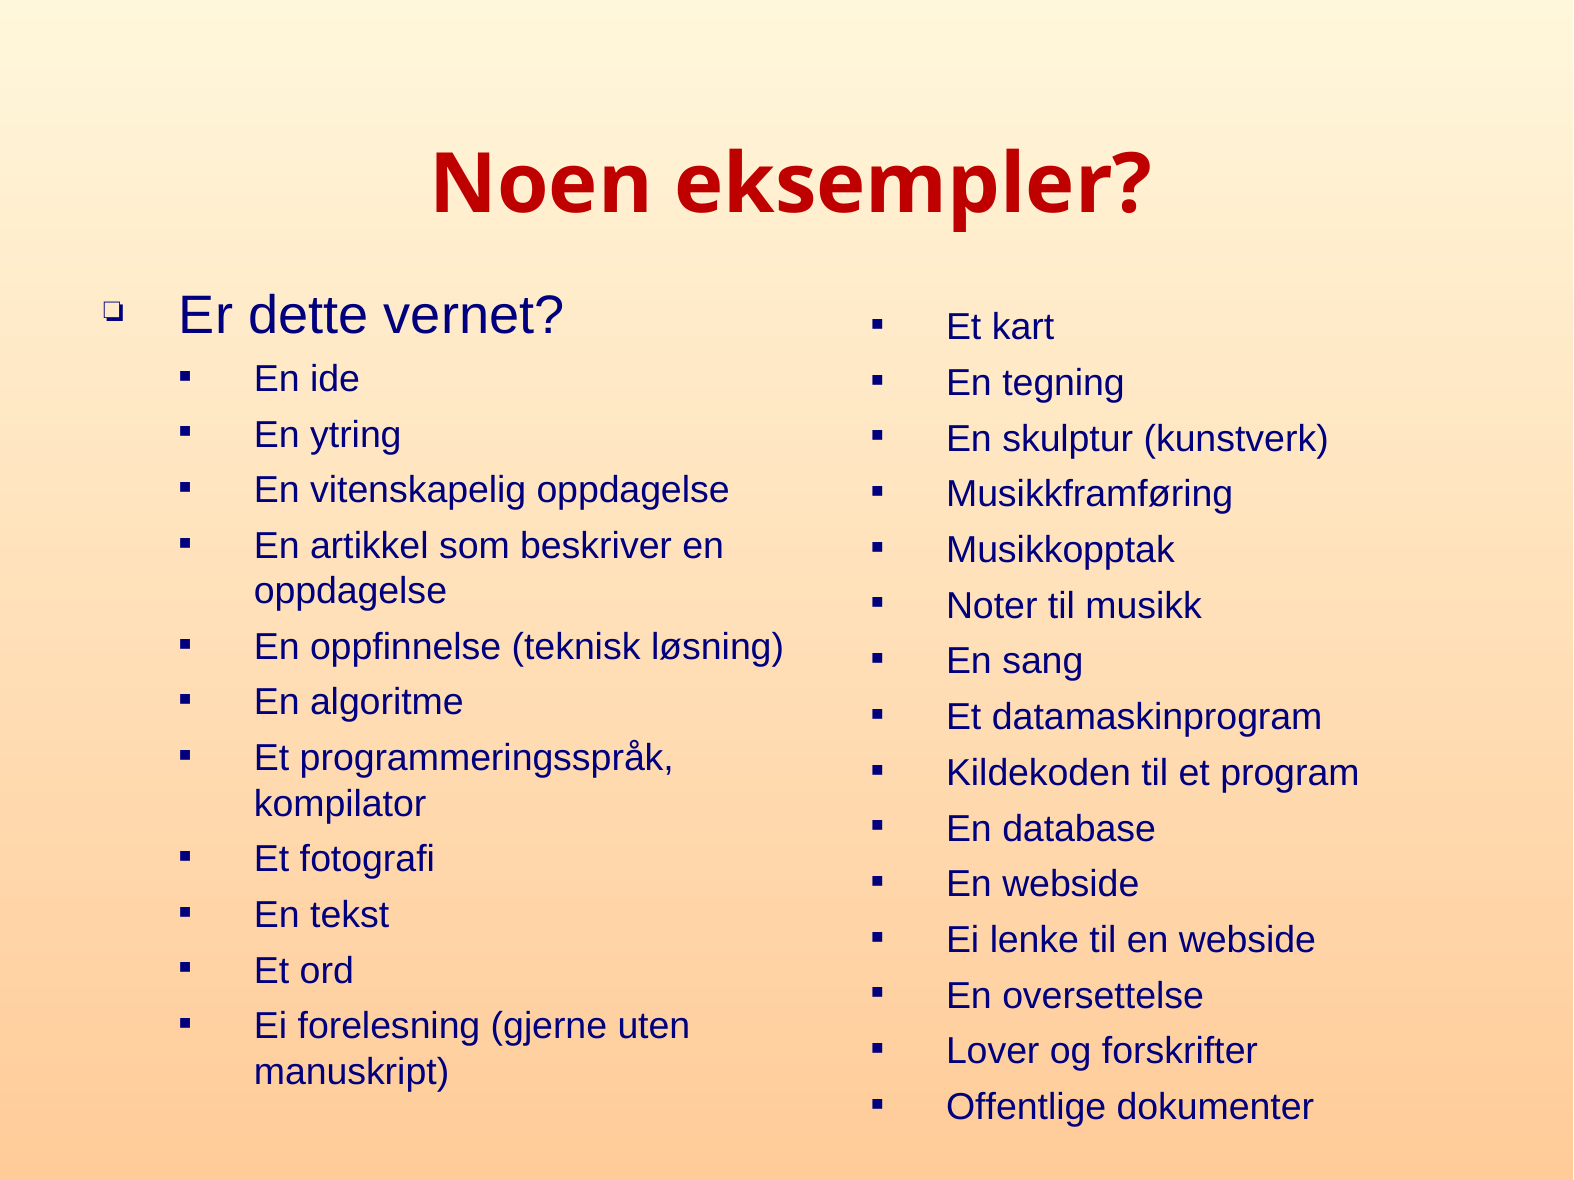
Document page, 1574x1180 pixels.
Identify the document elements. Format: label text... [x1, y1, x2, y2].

list Er dette vernet? En ide En ytring En vitenskapelig oppdagelse En artikkel som beskriver en oppdagelse En oppfinnelse (teknisk løsning) En algoritme Et programmeringsspråk, kompilator Et fotografi En tekst Et ord Ei forelesning (gjerne uten manuskript) [103, 291, 813, 1164]
list Et kart En tegning En skulptur (kunstverk) Musikkframføring Musikkopptak Noter til musikk En sang Et datamaskinprogram Kildekoden til et program En database En webside Ei lenke til en webside En oversettelse Lover og forskrifter Offentlige dokumenter [796, 302, 1505, 1146]
title Noen eksempler? [39, 54, 1543, 309]
